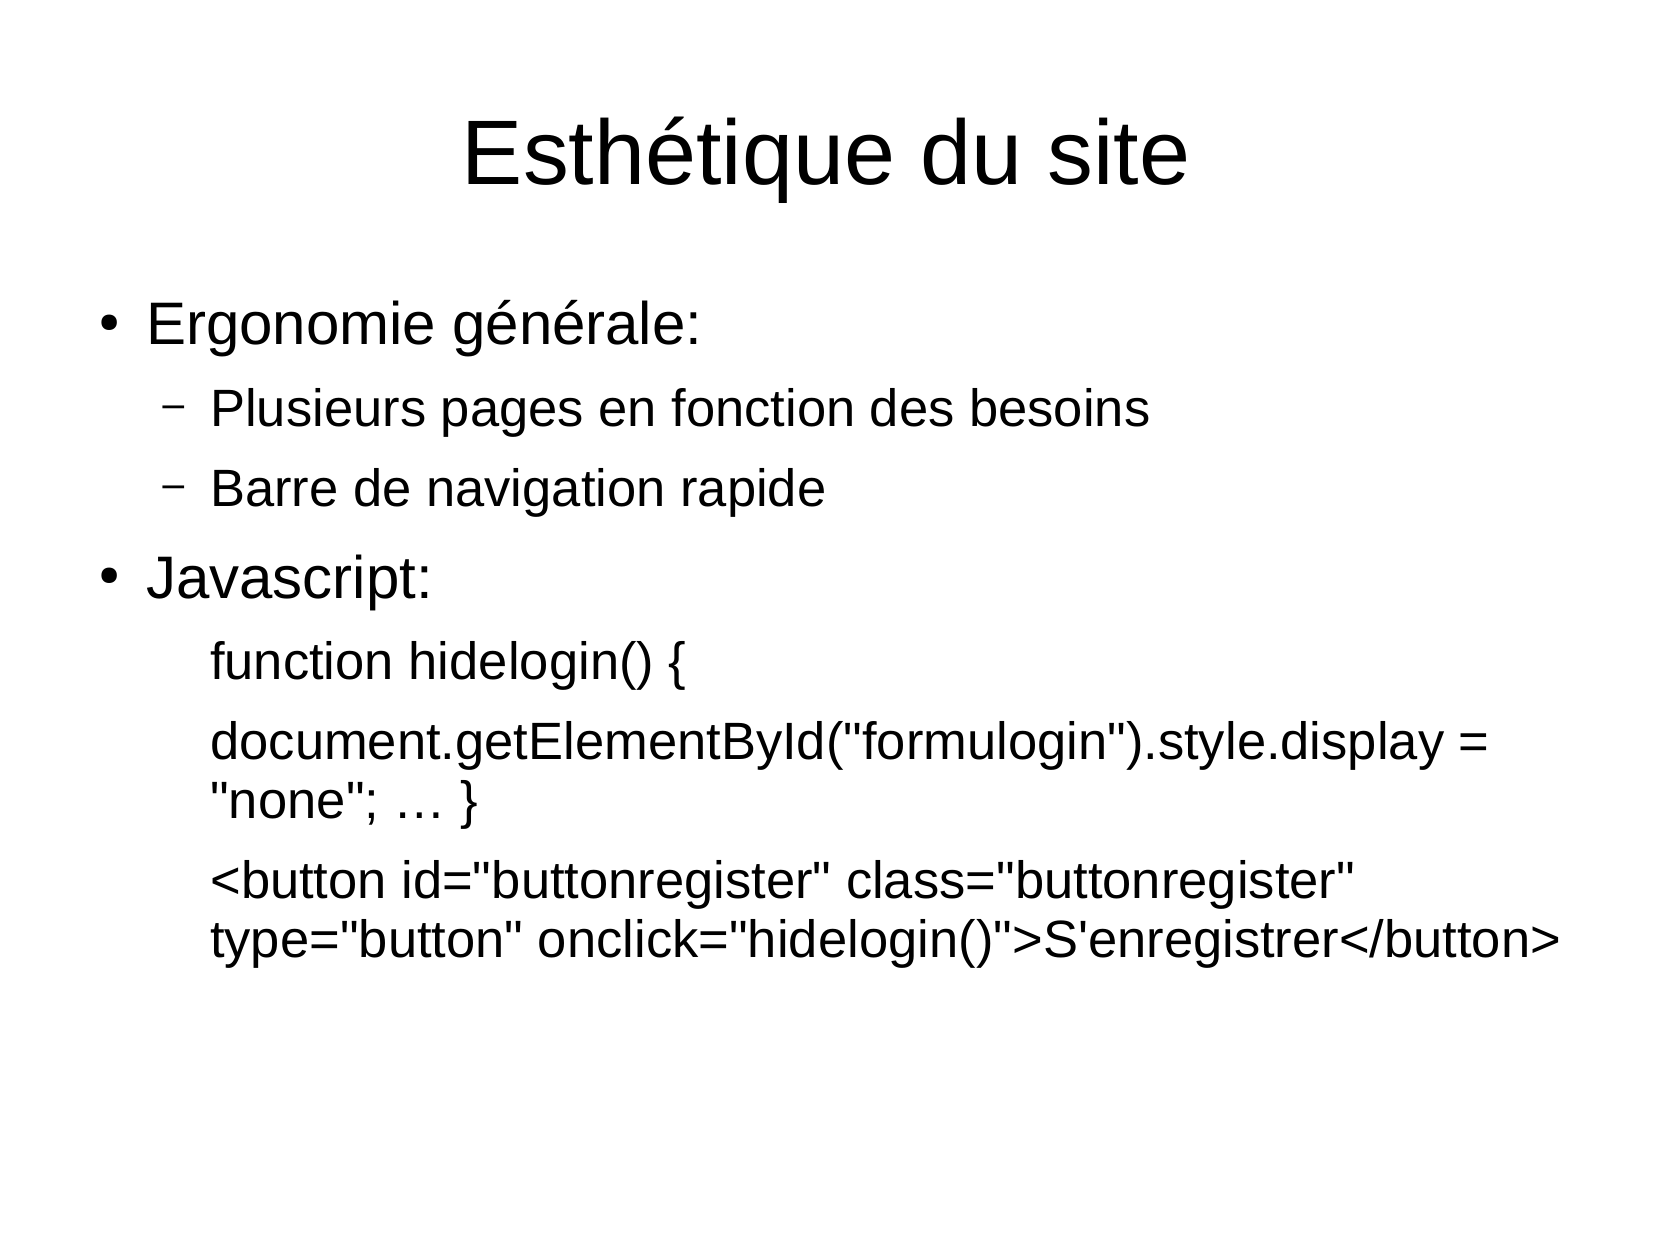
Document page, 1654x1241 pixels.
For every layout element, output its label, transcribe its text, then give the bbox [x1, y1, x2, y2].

title Esthétique du site [82, 49, 1571, 257]
list Ergonomie générale: Plusieurs pages en fonction des besoins Barre de navigation rapide Javascript: function hidelogin() { document.getElementById("formulogin").style.display = "none"; … } <button id="buttonregister" class="buttonregister" type="button" onclick="hidelogin()">S'enregistrer</button> [82, 290, 1571, 1010]
